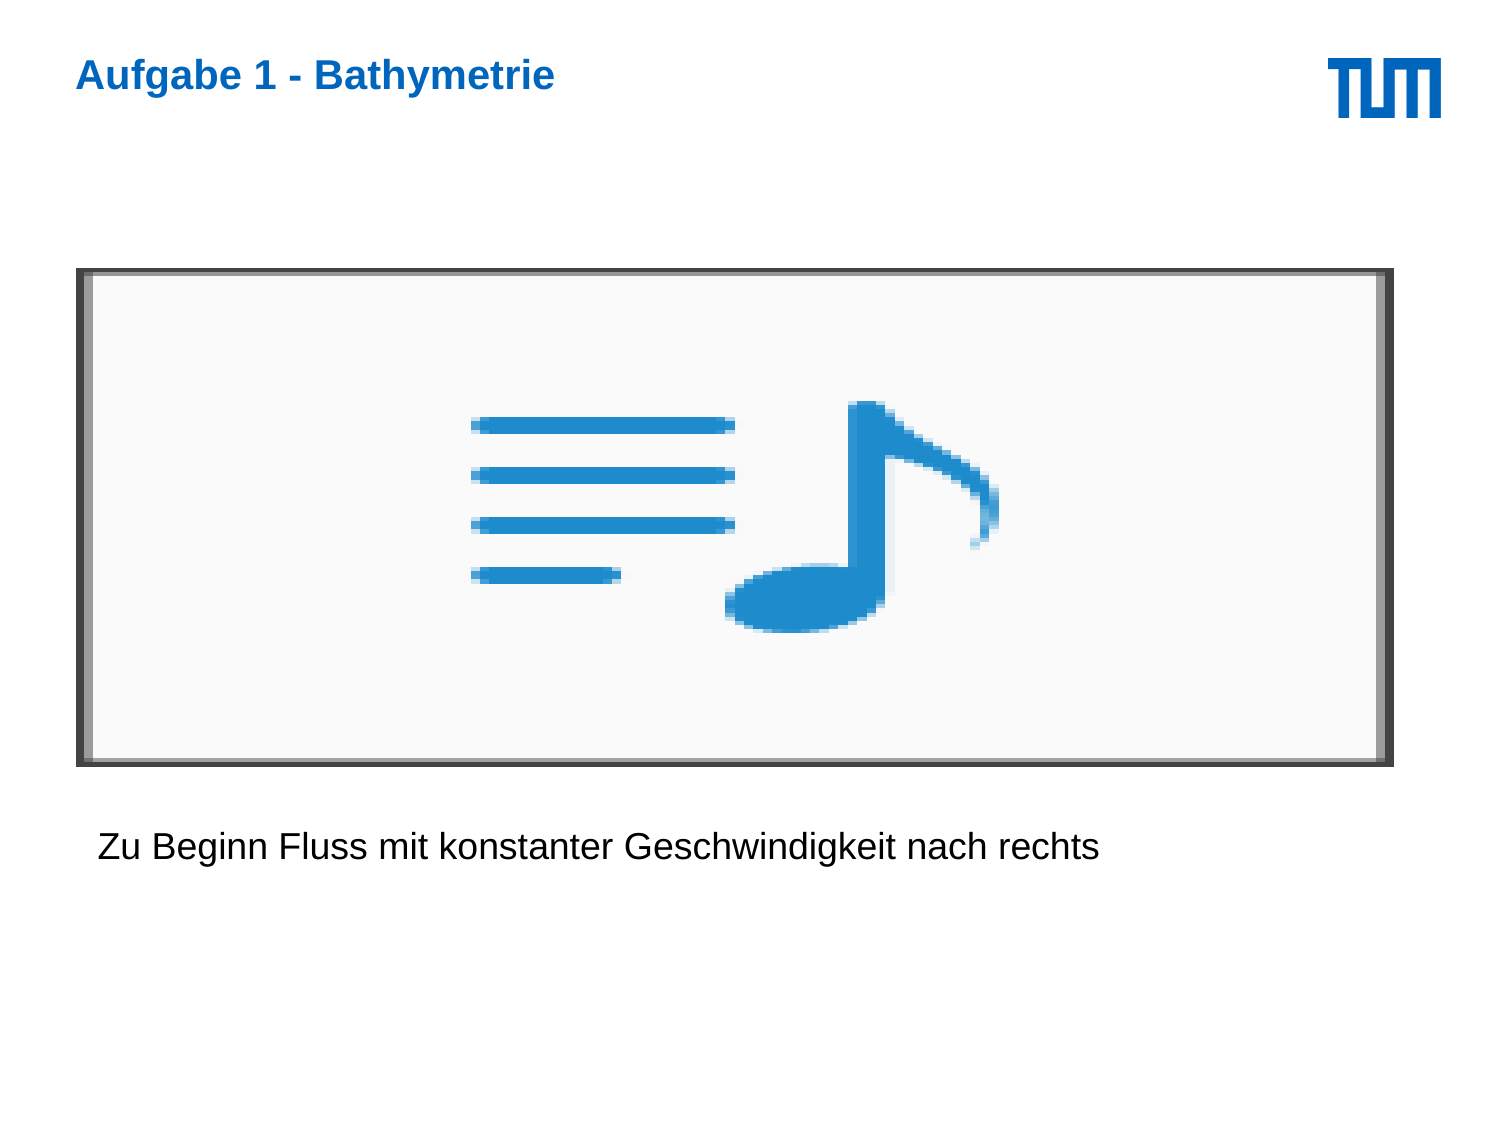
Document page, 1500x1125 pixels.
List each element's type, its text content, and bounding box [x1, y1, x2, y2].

title Aufgabe 1 - Bathymetrie [74, 35, 1457, 277]
text_box Zu Beginn Fluss mit konstanter Geschwindigkeit nach rechts [82, 814, 1394, 875]
text_box [74, 267, 1395, 768]
